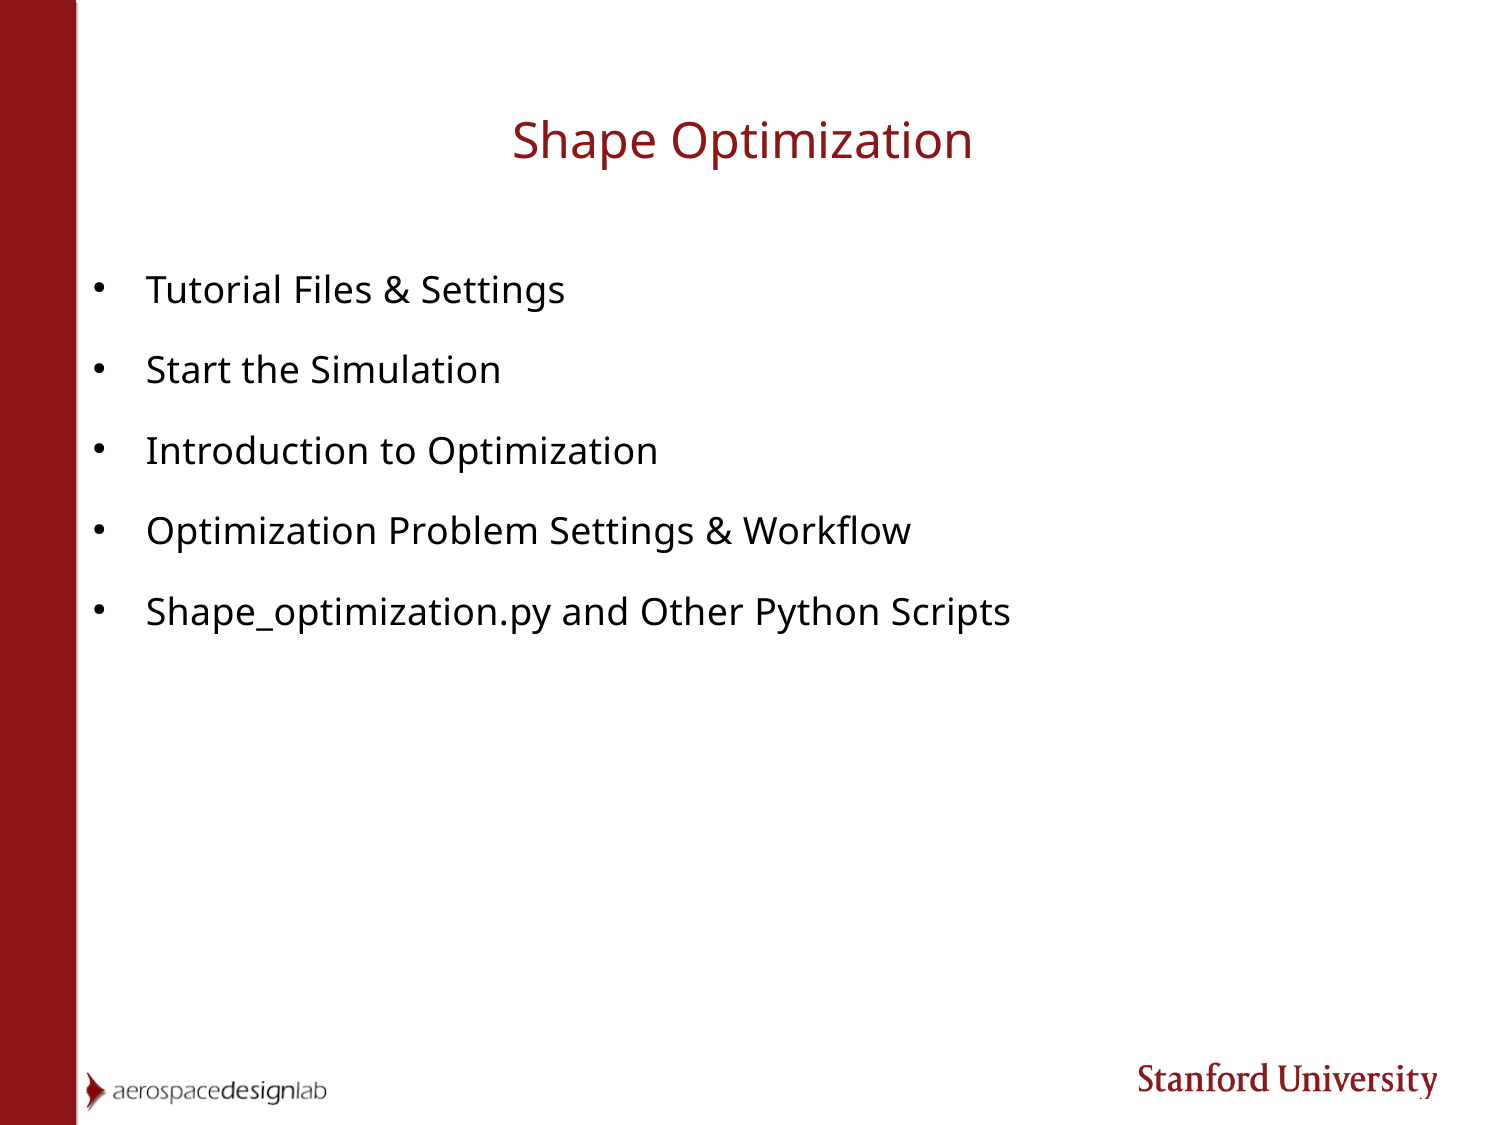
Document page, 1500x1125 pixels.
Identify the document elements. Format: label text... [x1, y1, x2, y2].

title Shape Optimization [75, 44, 1425, 233]
picture [82, 1071, 330, 1112]
list Tutorial Files & Settings Start the Simulation Introduction to Optimization Optimization Problem Settings & Workflow Shape_optimization.py and Other Python Scripts [75, 263, 1425, 916]
